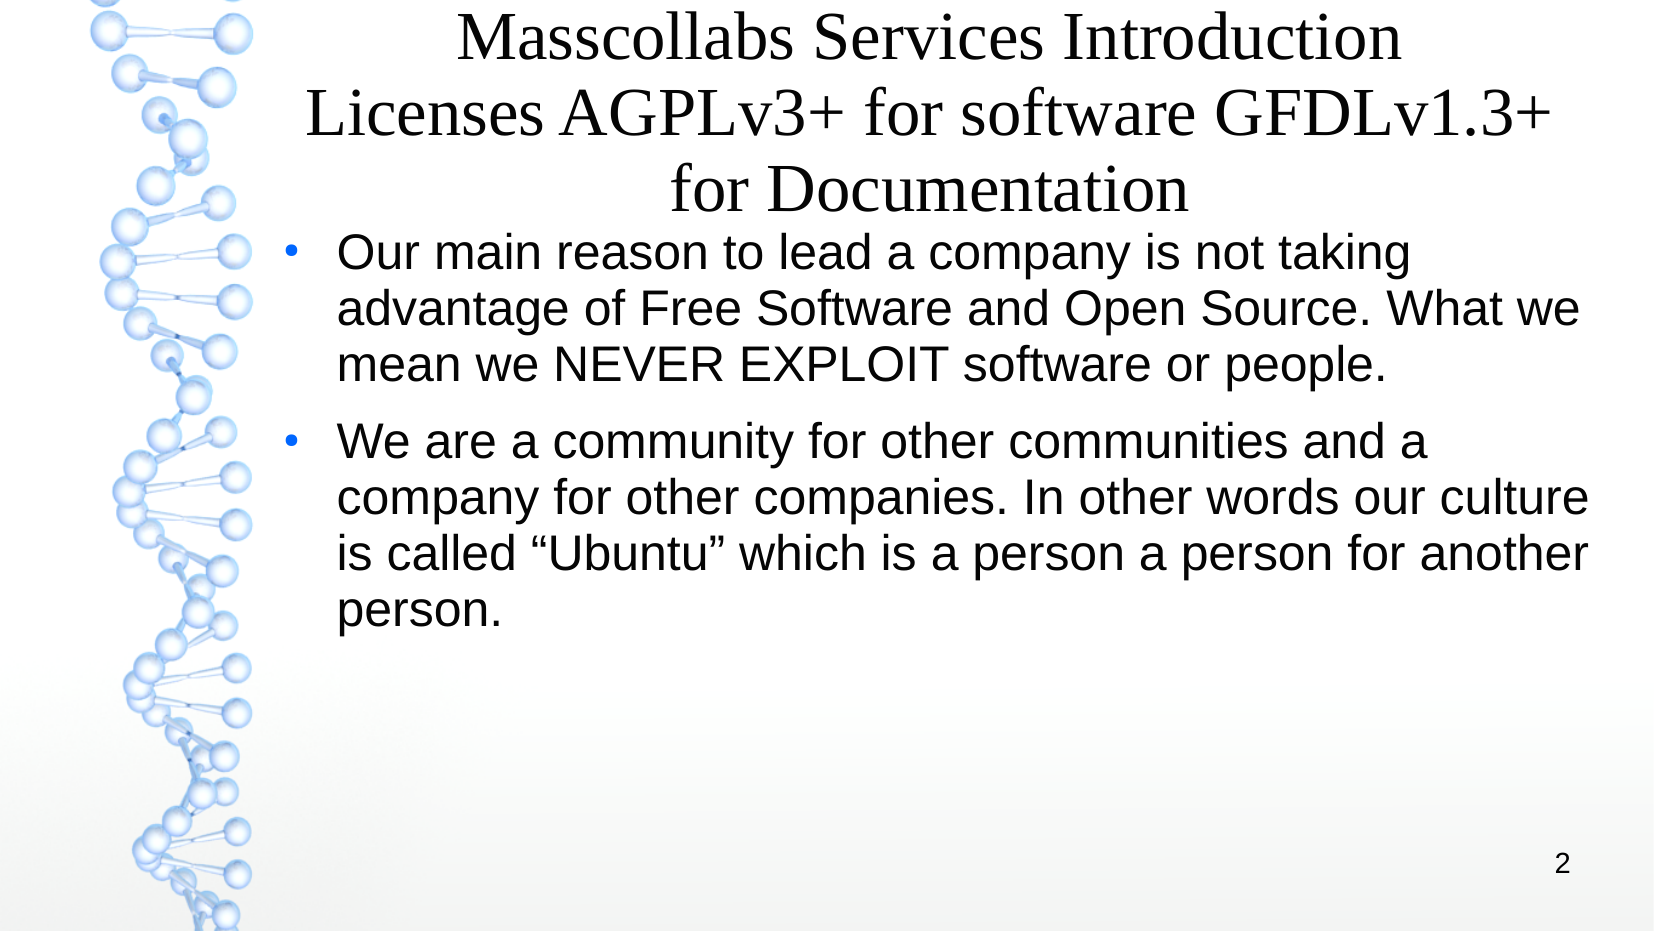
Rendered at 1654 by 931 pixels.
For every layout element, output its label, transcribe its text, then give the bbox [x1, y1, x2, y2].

list Our main reason to lead a company is not taking advantage of Free Software and Open Source. What we mean we NEVER EXPLOIT software or people. We are a community for other communities and a company for other companies. In other words our culture is called “Ubuntu” which is a person a person for another person. [265, 224, 1595, 764]
title Masscollabs Services Introduction Licenses AGPLv3+ for software GFDLv1.3+ for Documentation [265, 0, 1595, 224]
picture [0, 0, 1654, 931]
